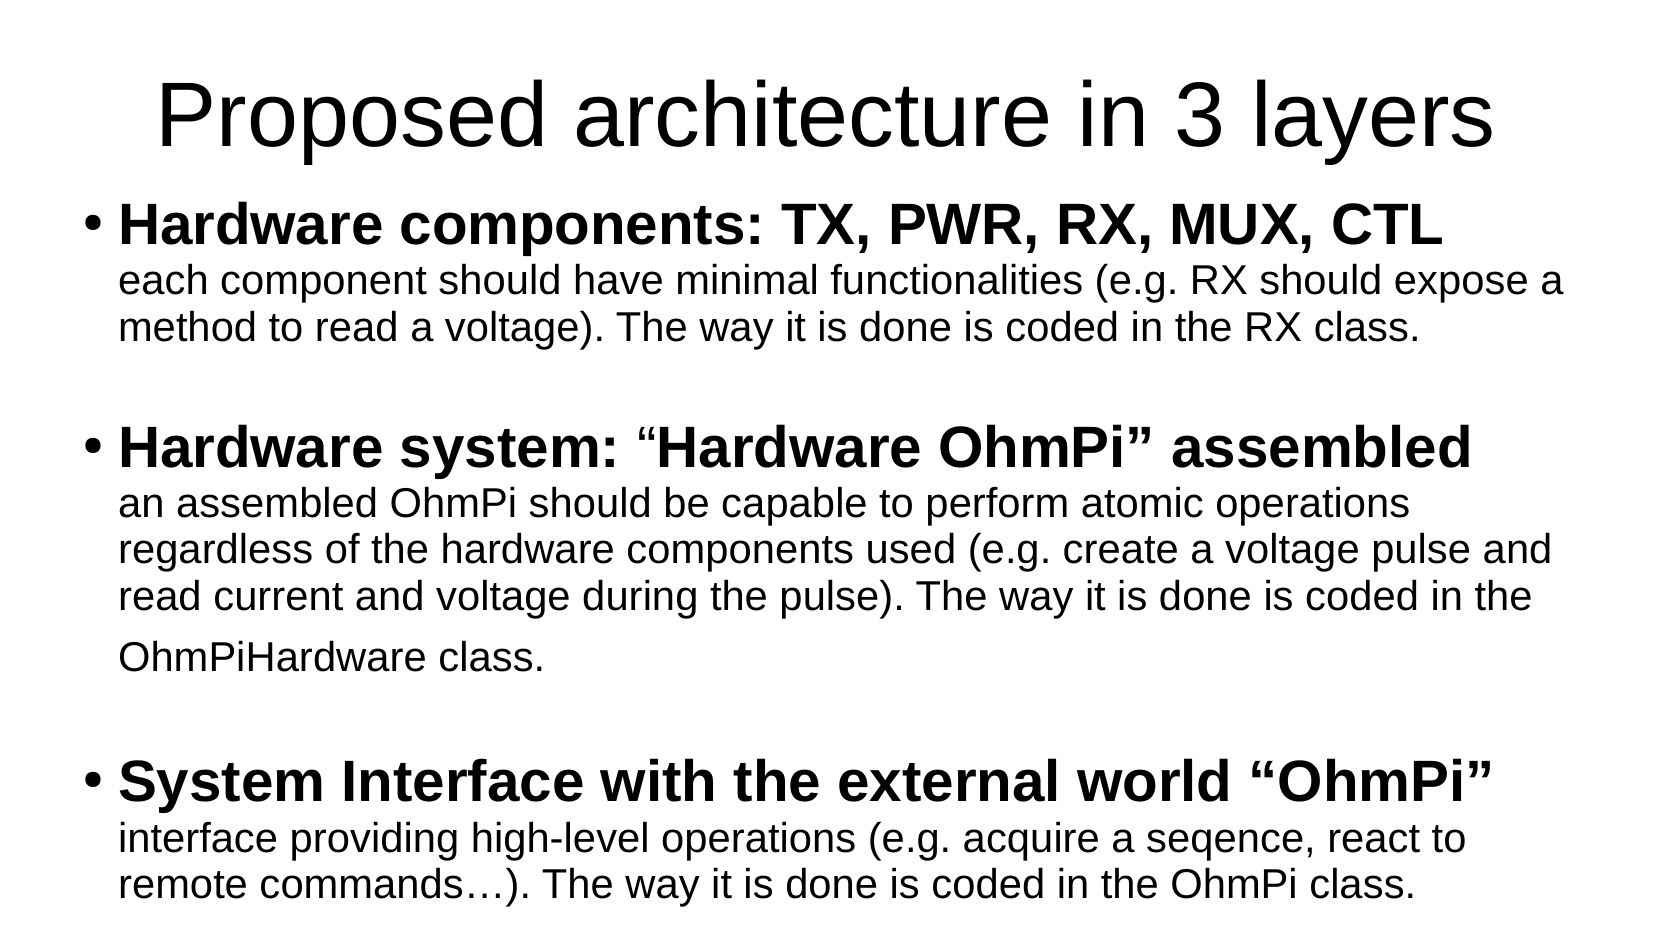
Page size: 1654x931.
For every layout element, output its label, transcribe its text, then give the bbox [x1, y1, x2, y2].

subtitle Hardware components: TX, PWR, RX, MUX, CTL each component should have minimal functionalities (e.g. RX should expose a method to read a voltage). The way it is done is coded in the RX class. Hardware system: “Hardware OhmPi” assembled an assembled OhmPi should be capable to perform atomic operations regardless of the hardware components used (e.g. create a voltage pulse and read current and voltage during the pulse). The way it is done is coded in the OhmPiHardware class. System Interface with the external world “OhmPi” interface providing high-level operations (e.g. acquire a seqence, react to remote commands…). The way it is done is coded in the OhmPi class. [82, 126, 1571, 908]
title Proposed architecture in 3 layers [82, 37, 1571, 126]
